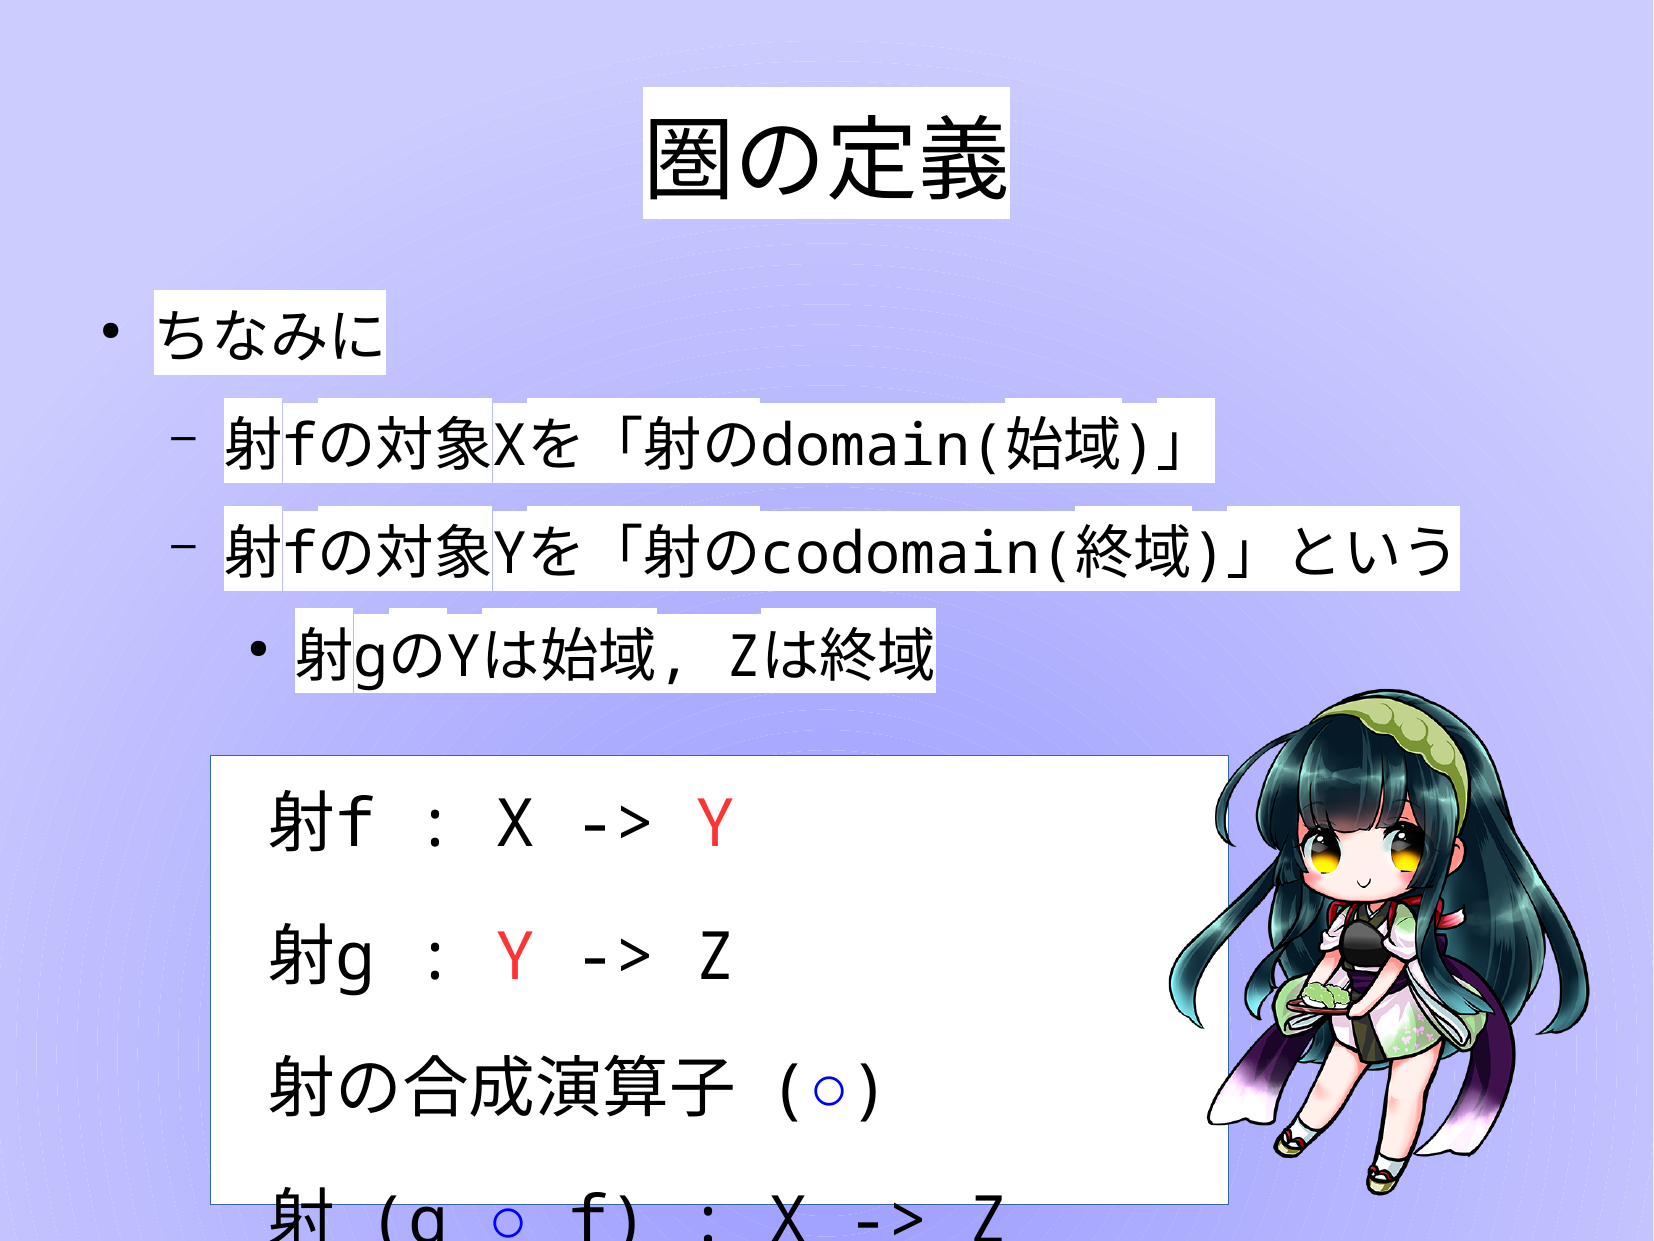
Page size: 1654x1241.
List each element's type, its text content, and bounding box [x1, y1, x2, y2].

text_box [281, 1198, 294, 1204]
text_box [590, 1194, 1147, 1205]
list ちなみに 射fの対象Xを「射のdomain(始域)」 射fの対象Yを「射のcodomain(終域)」という 射gのYは始域, Zは終域 [82, 290, 1571, 1010]
text_box [210, 755, 1147, 1205]
text_box [299, 1194, 320, 1205]
title 圏の定義 [82, 49, 1571, 257]
picture [1147, 625, 1636, 1205]
text_box 射f : X -> Y 射g : Y -> Z 射の合成演算子 (○) 射 (g ○ f) : X -> Z [253, 761, 1147, 1194]
text_box [325, 1194, 588, 1205]
